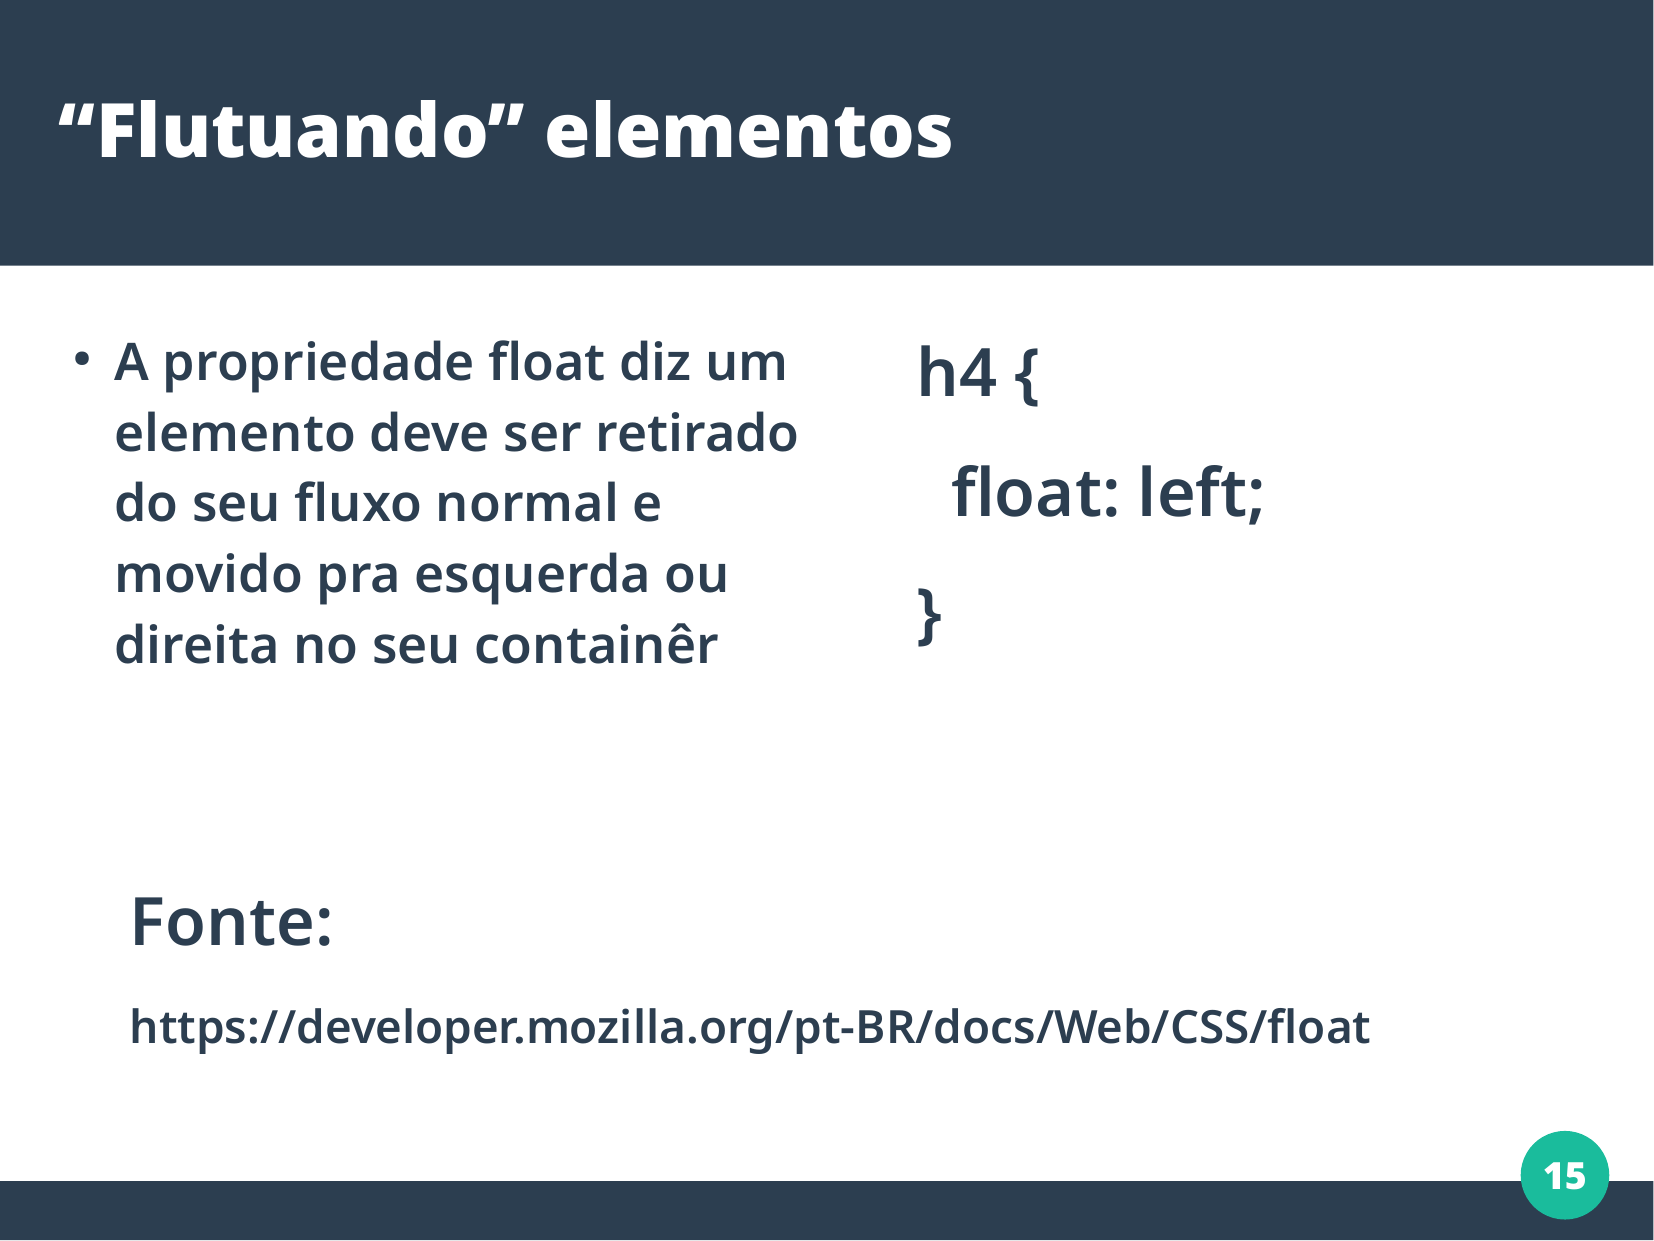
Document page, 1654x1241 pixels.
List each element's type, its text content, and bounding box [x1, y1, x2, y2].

list Fonte: https://developer.mozilla.org/pt-BR/docs/Web/CSS/float [59, 874, 1595, 1151]
title “Flutuando” elementos [59, 49, 1595, 207]
list A propriedade float diz um elemento deve ser retirado do seu fluxo normal e movido pra esquerda ou direita no seu containêr [59, 324, 809, 720]
list h4 { float: left; } [845, 324, 1596, 720]
